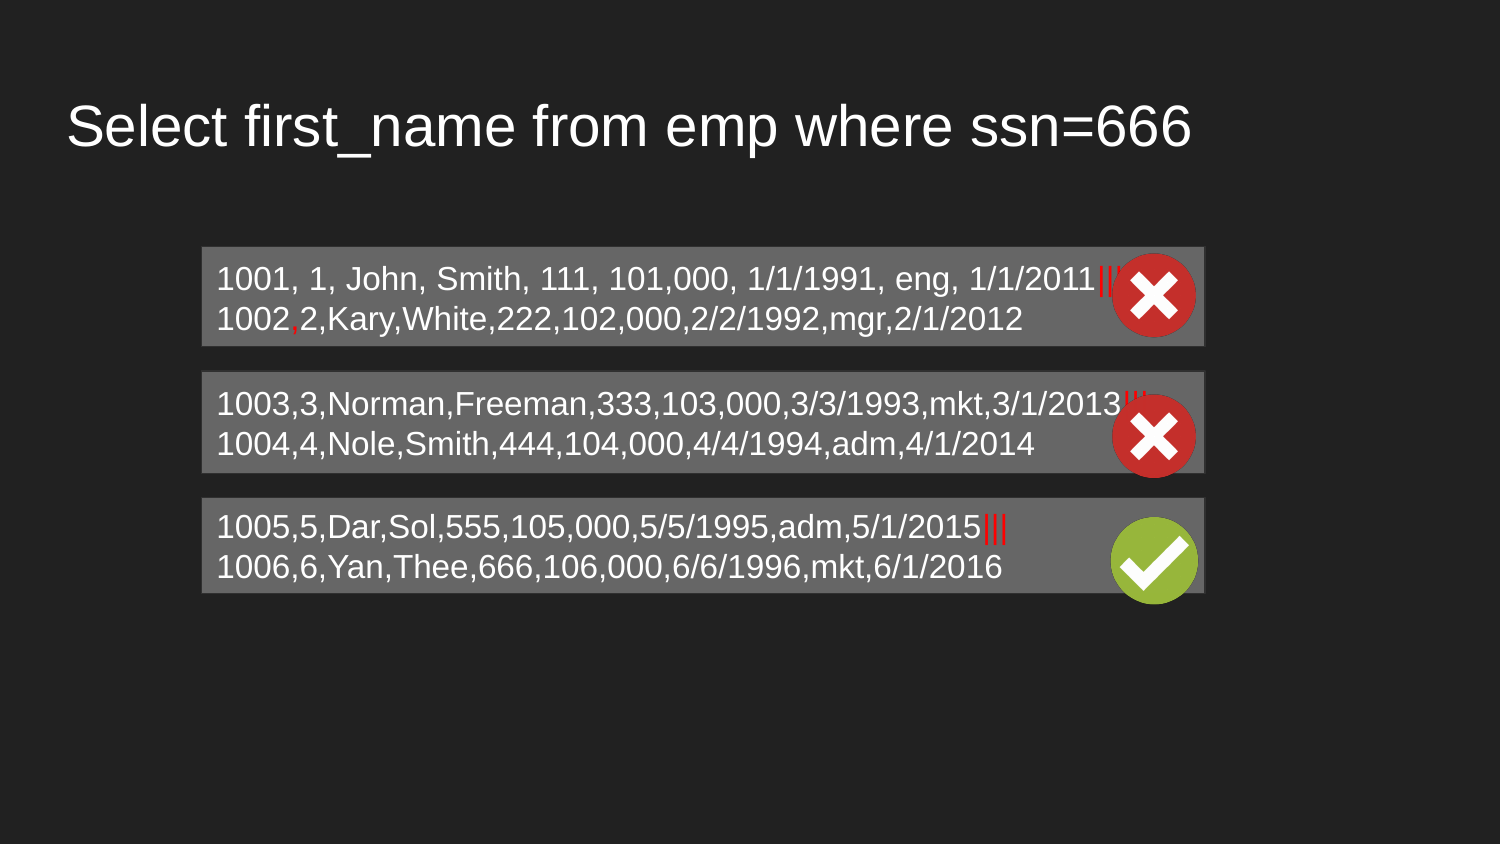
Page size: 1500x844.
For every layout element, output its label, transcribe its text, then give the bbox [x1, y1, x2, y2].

picture [1102, 384, 1206, 488]
text_box 1003,3,Norman,Freeman,333,103,000,3/3/1993,mkt,3/1/2013||| 1004,4,Nole,Smith,444,104,000,4/4/1994,adm,4/1/2014 [201, 370, 1206, 474]
text_box 1001, 1, John, Smith, 111, 101,000, 1/1/1991, eng, 1/1/2011||| 1002,2,Kary,White,222,102,000,2/2/1992,mgr,2/1/2012 [201, 246, 1102, 347]
text_box 1005,5,Dar,Sol,555,105,000,5/5/1995,adm,5/1/2015||| 1006,6,Yan,Thee,666,106,000,6/6/1996,mkt,6/1/2016 [201, 497, 1206, 594]
picture [1102, 511, 1206, 615]
title Select first_name from emp where ssn=666 [51, 72, 1449, 167]
picture [1102, 243, 1206, 347]
